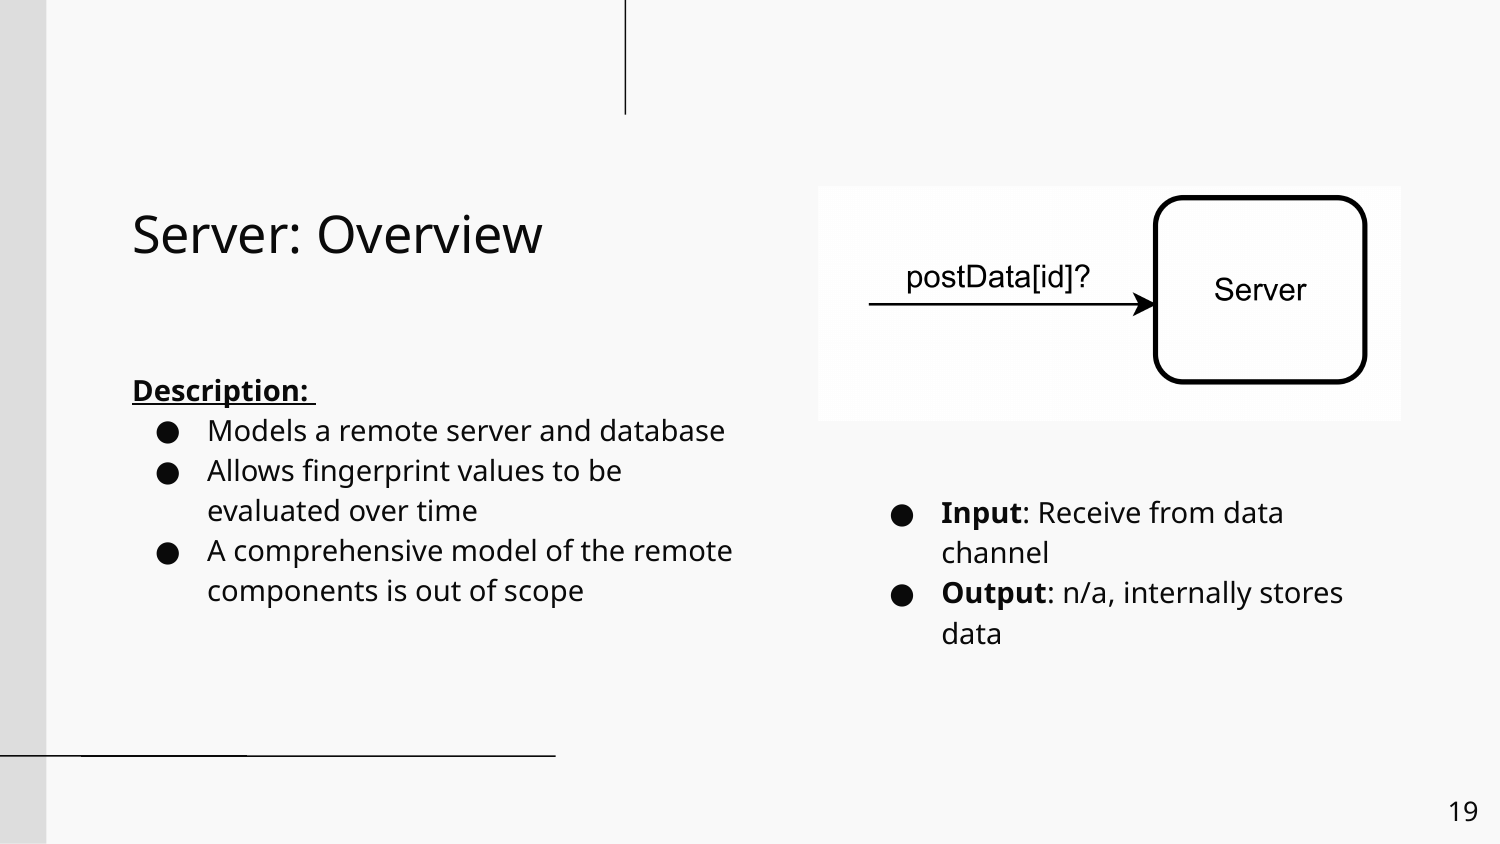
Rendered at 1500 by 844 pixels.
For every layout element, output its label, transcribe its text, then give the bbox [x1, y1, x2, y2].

picture [818, 186, 1401, 421]
title Server: Overview [116, 186, 575, 351]
slide_number <number> [1403, 779, 1494, 844]
subtitle Description: Models a remote server and database Allows fingerprint values to be evaluated over time A comprehensive model of the remote components is out of scope [116, 351, 750, 662]
subtitle Input: Receive from data channel Output: n/a, internally stores data [851, 474, 1368, 662]
